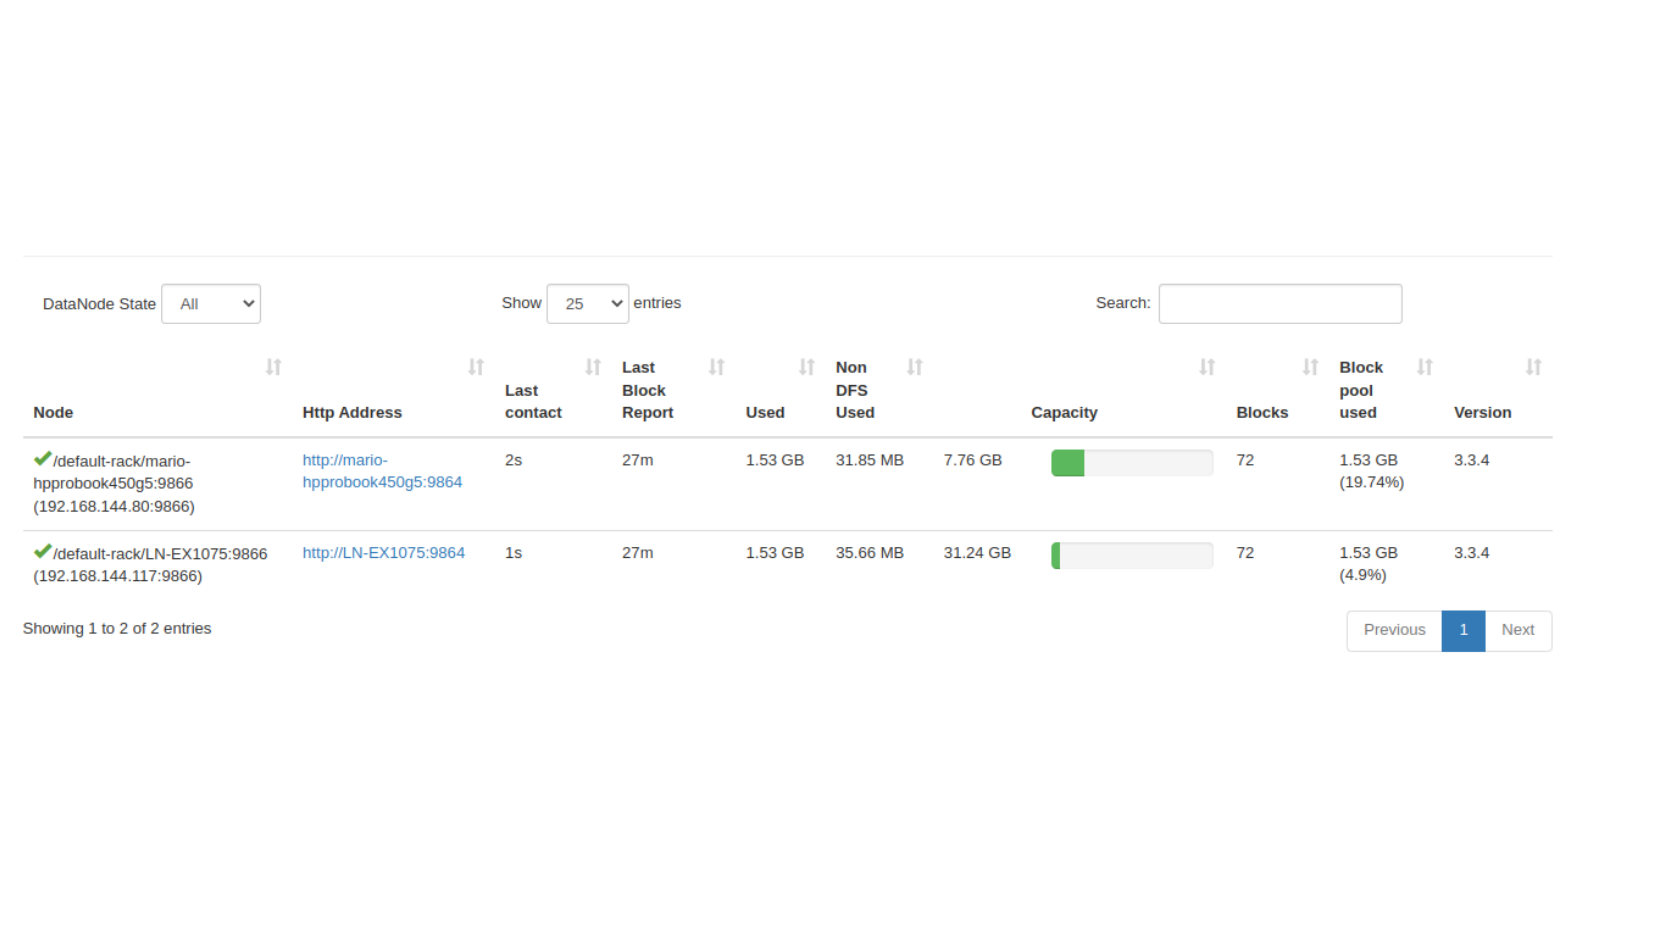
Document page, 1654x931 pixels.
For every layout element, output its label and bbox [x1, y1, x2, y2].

picture [0, 246, 1654, 685]
